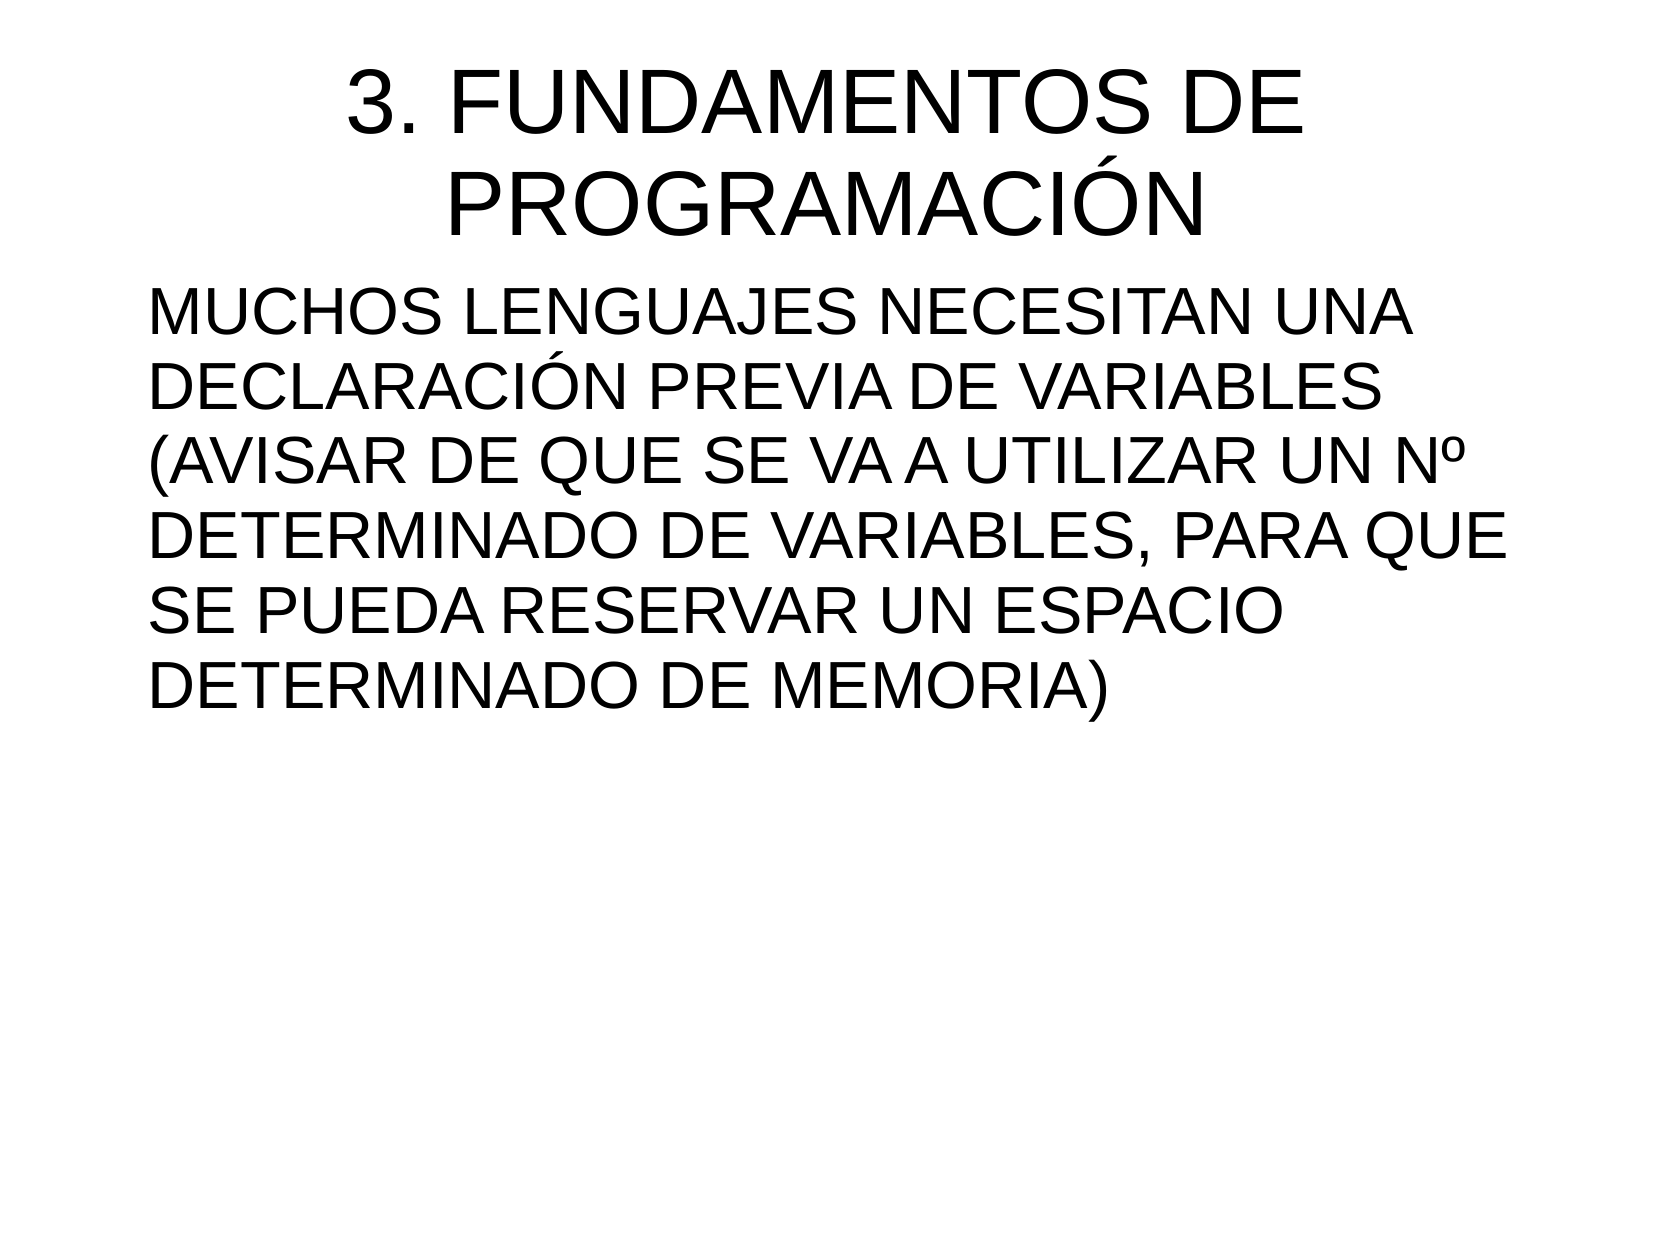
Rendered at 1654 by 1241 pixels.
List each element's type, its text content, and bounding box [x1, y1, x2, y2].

title 3. FUNDAMENTOS DE PROGRAMACIÓN [82, 49, 1571, 257]
list MUCHOS LENGUAJES NECESITAN UNA DECLARACIÓN PREVIA DE VARIABLES (AVISAR DE QUE SE VA A UTILIZAR UN Nº DETERMINADO DE VARIABLES, PARA QUE SE PUEDA RESERVAR UN ESPACIO DETERMINADO DE MEMORIA) [76, 274, 1565, 1093]
